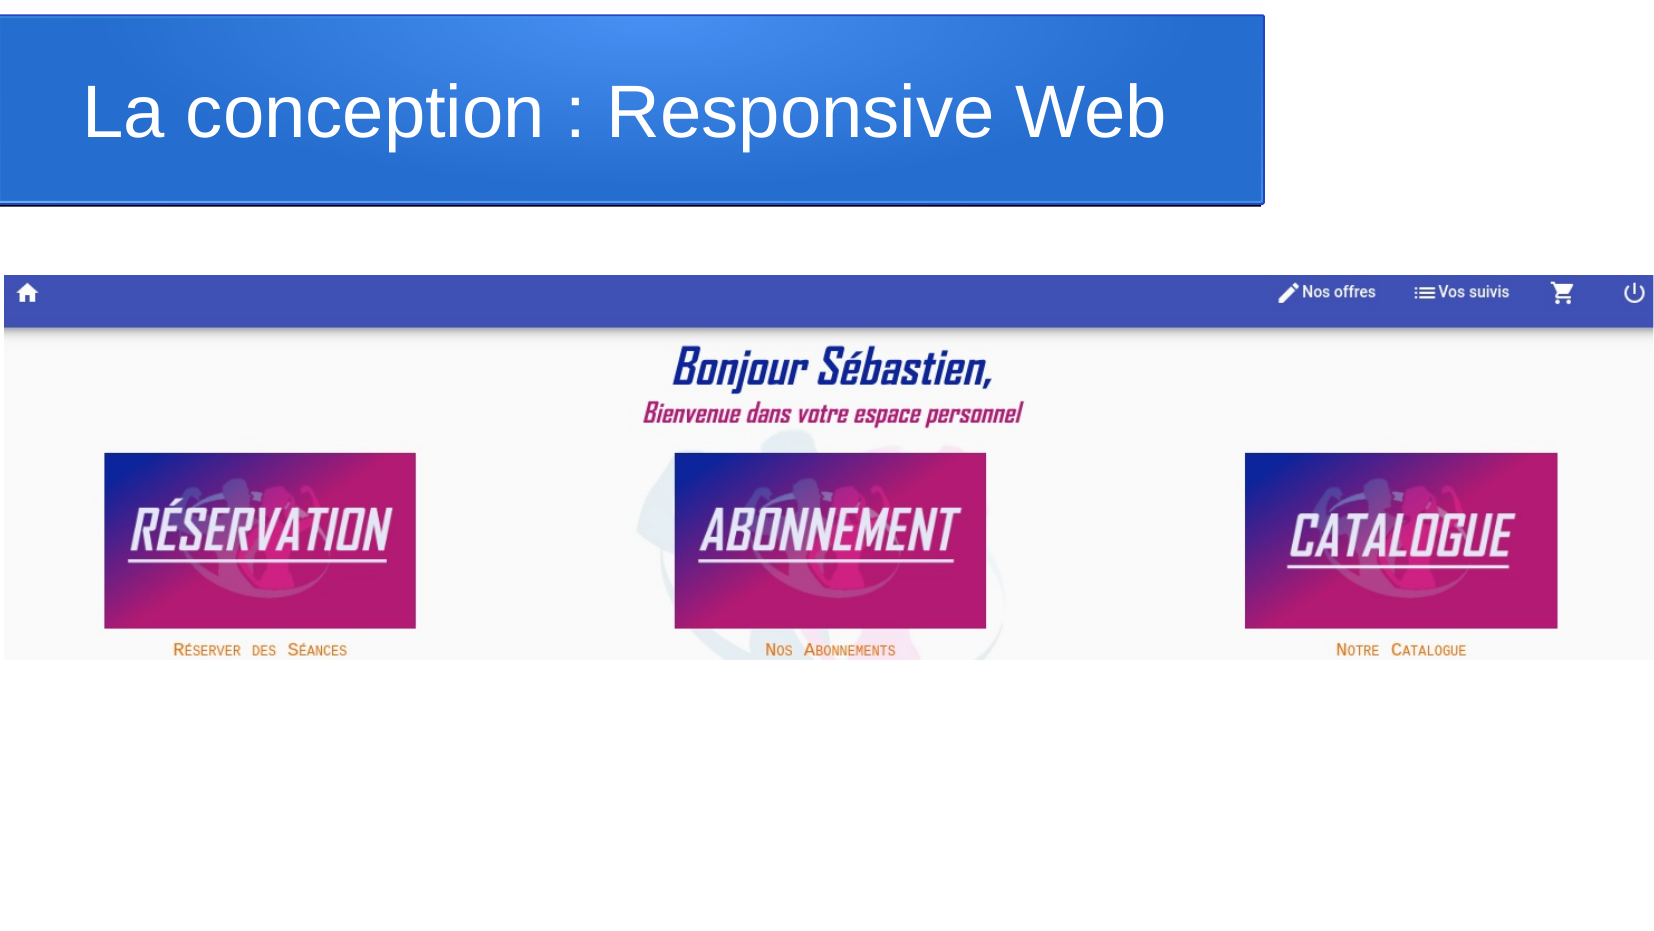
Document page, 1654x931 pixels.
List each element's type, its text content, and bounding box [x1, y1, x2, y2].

picture [4, 275, 1654, 660]
title La conception : Responsive Web [82, 35, 1235, 189]
